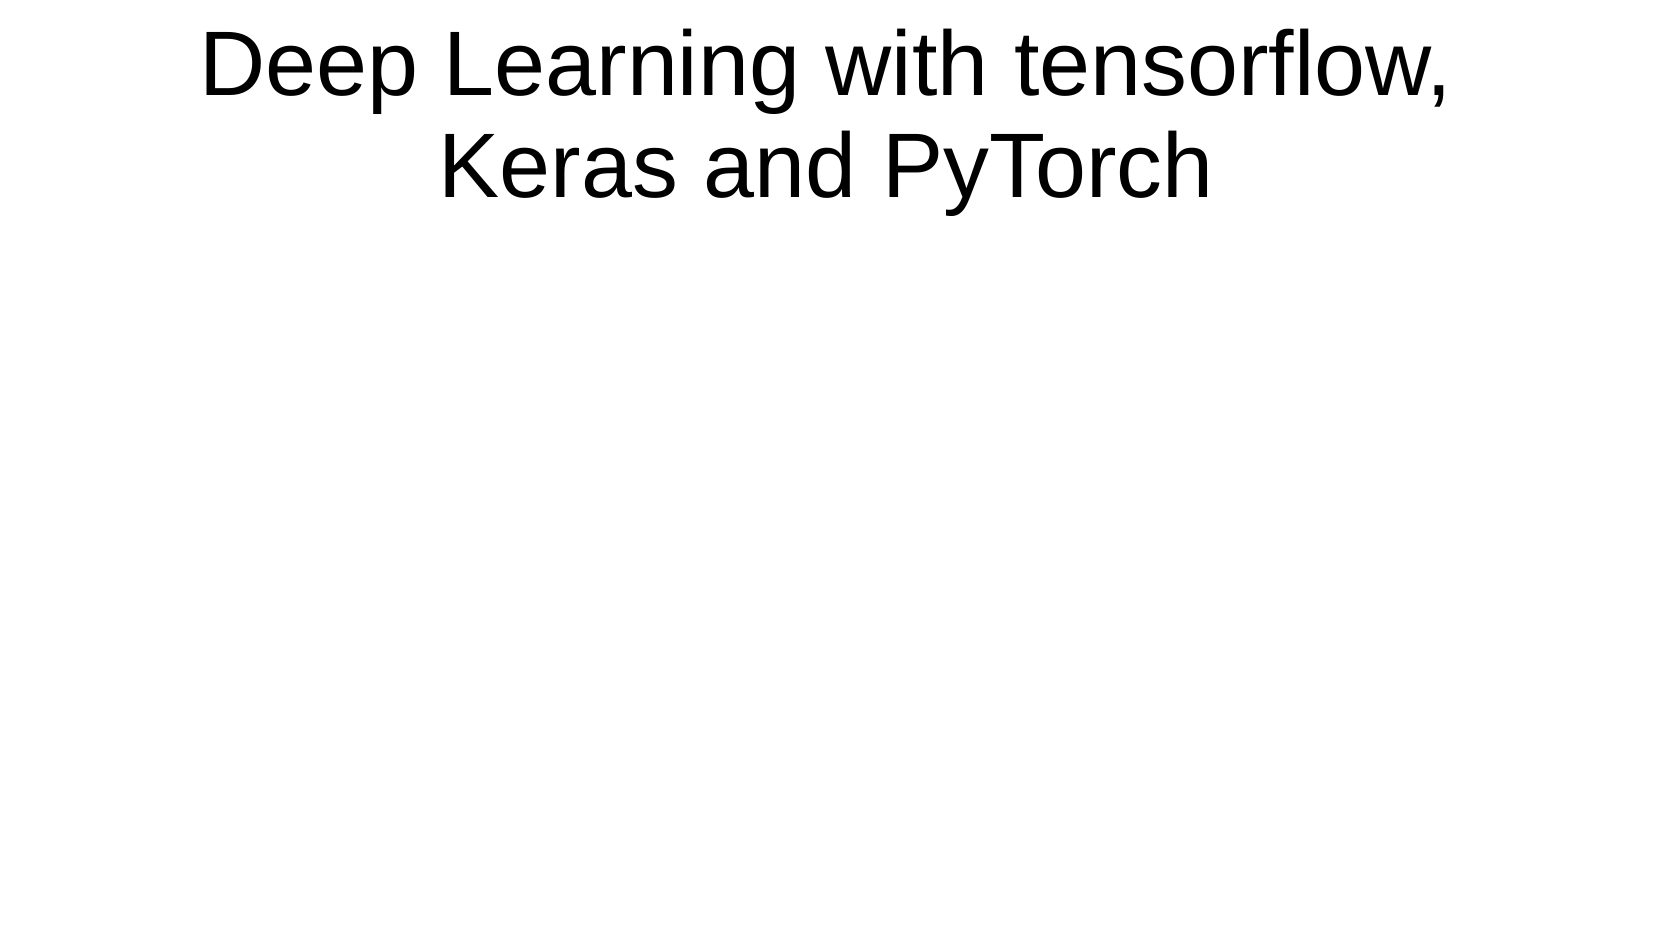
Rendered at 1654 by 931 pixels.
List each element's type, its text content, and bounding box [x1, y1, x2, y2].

title Deep Learning with tensorflow, Keras and PyTorch [82, 12, 1571, 218]
